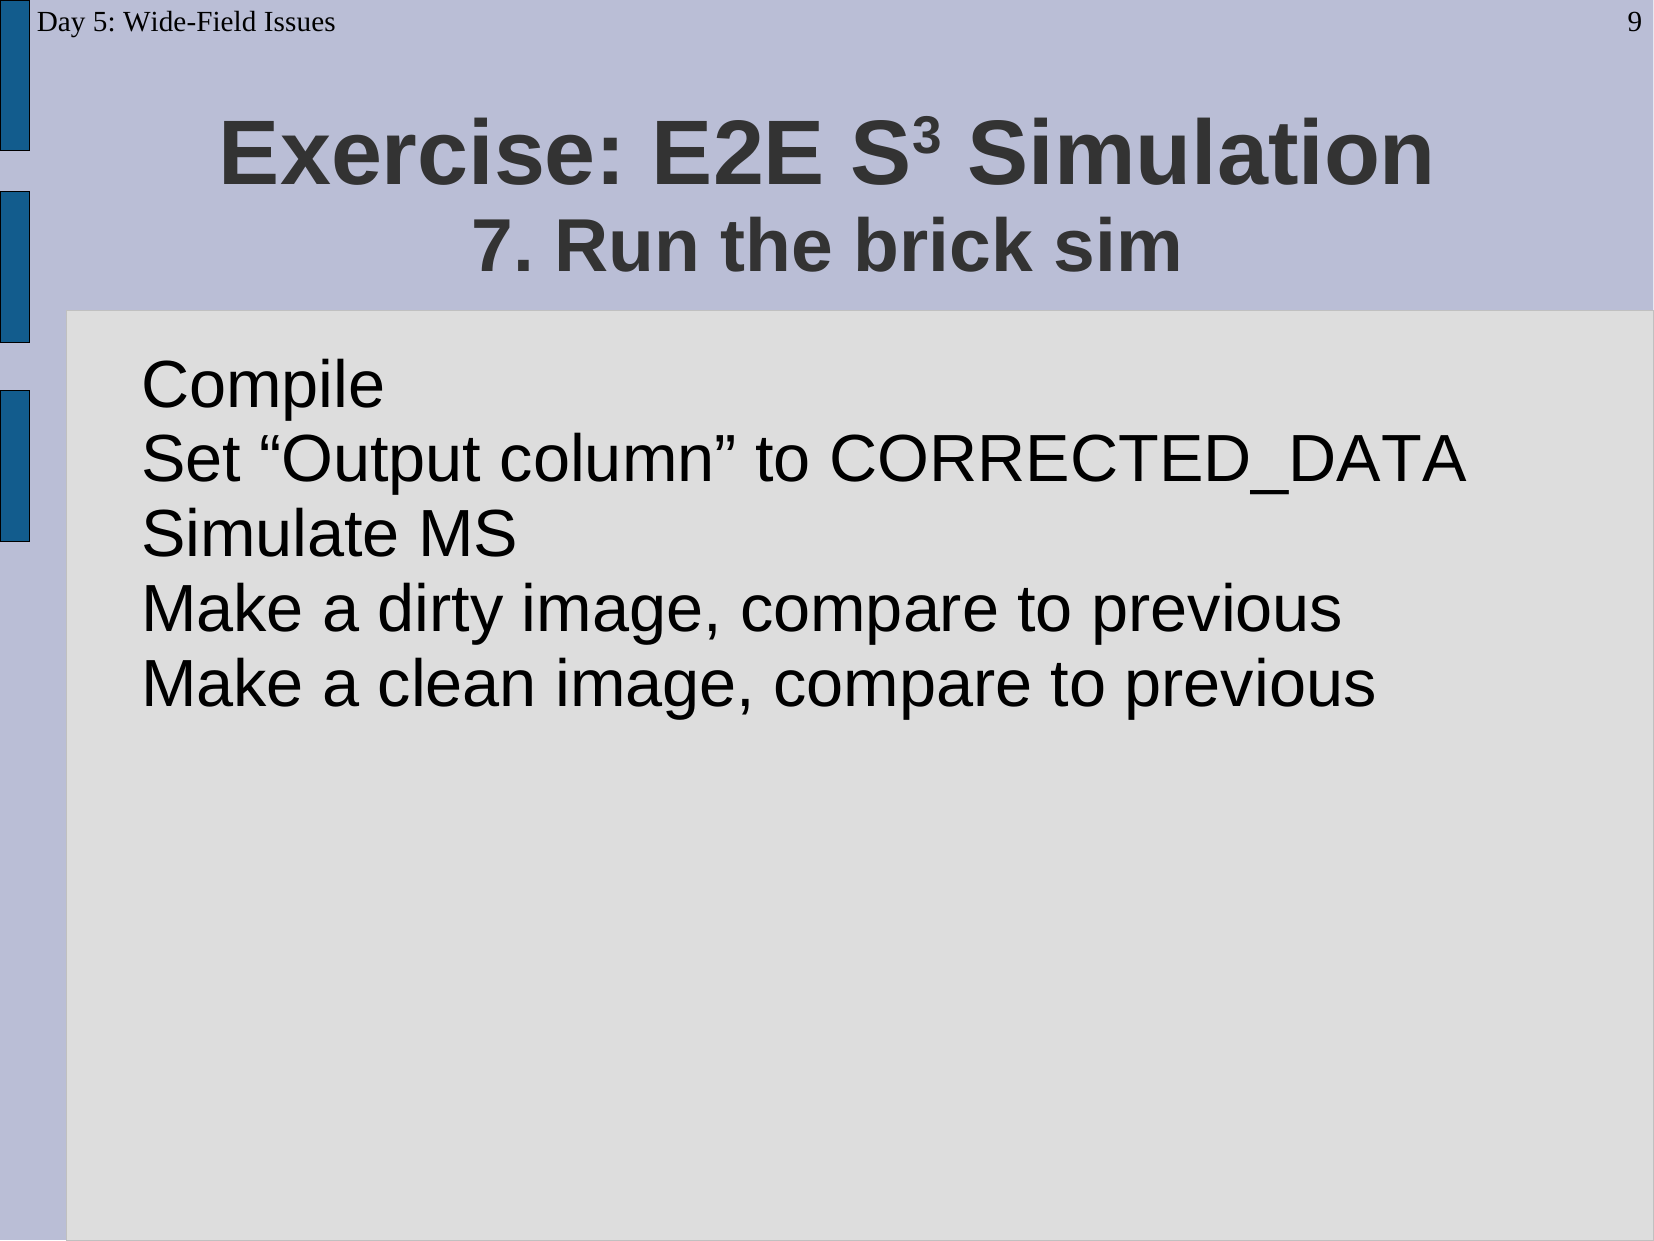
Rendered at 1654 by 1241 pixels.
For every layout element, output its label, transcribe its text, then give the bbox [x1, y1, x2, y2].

list Compile Set “Output column” to CORRECTED_DATA Simulate MS Make a dirty image, compare to previous Make a clean image, compare to previous [123, 346, 1595, 1128]
title Exercise: E2E S3 Simulation 7. Run the brick sim [121, 86, 1534, 303]
